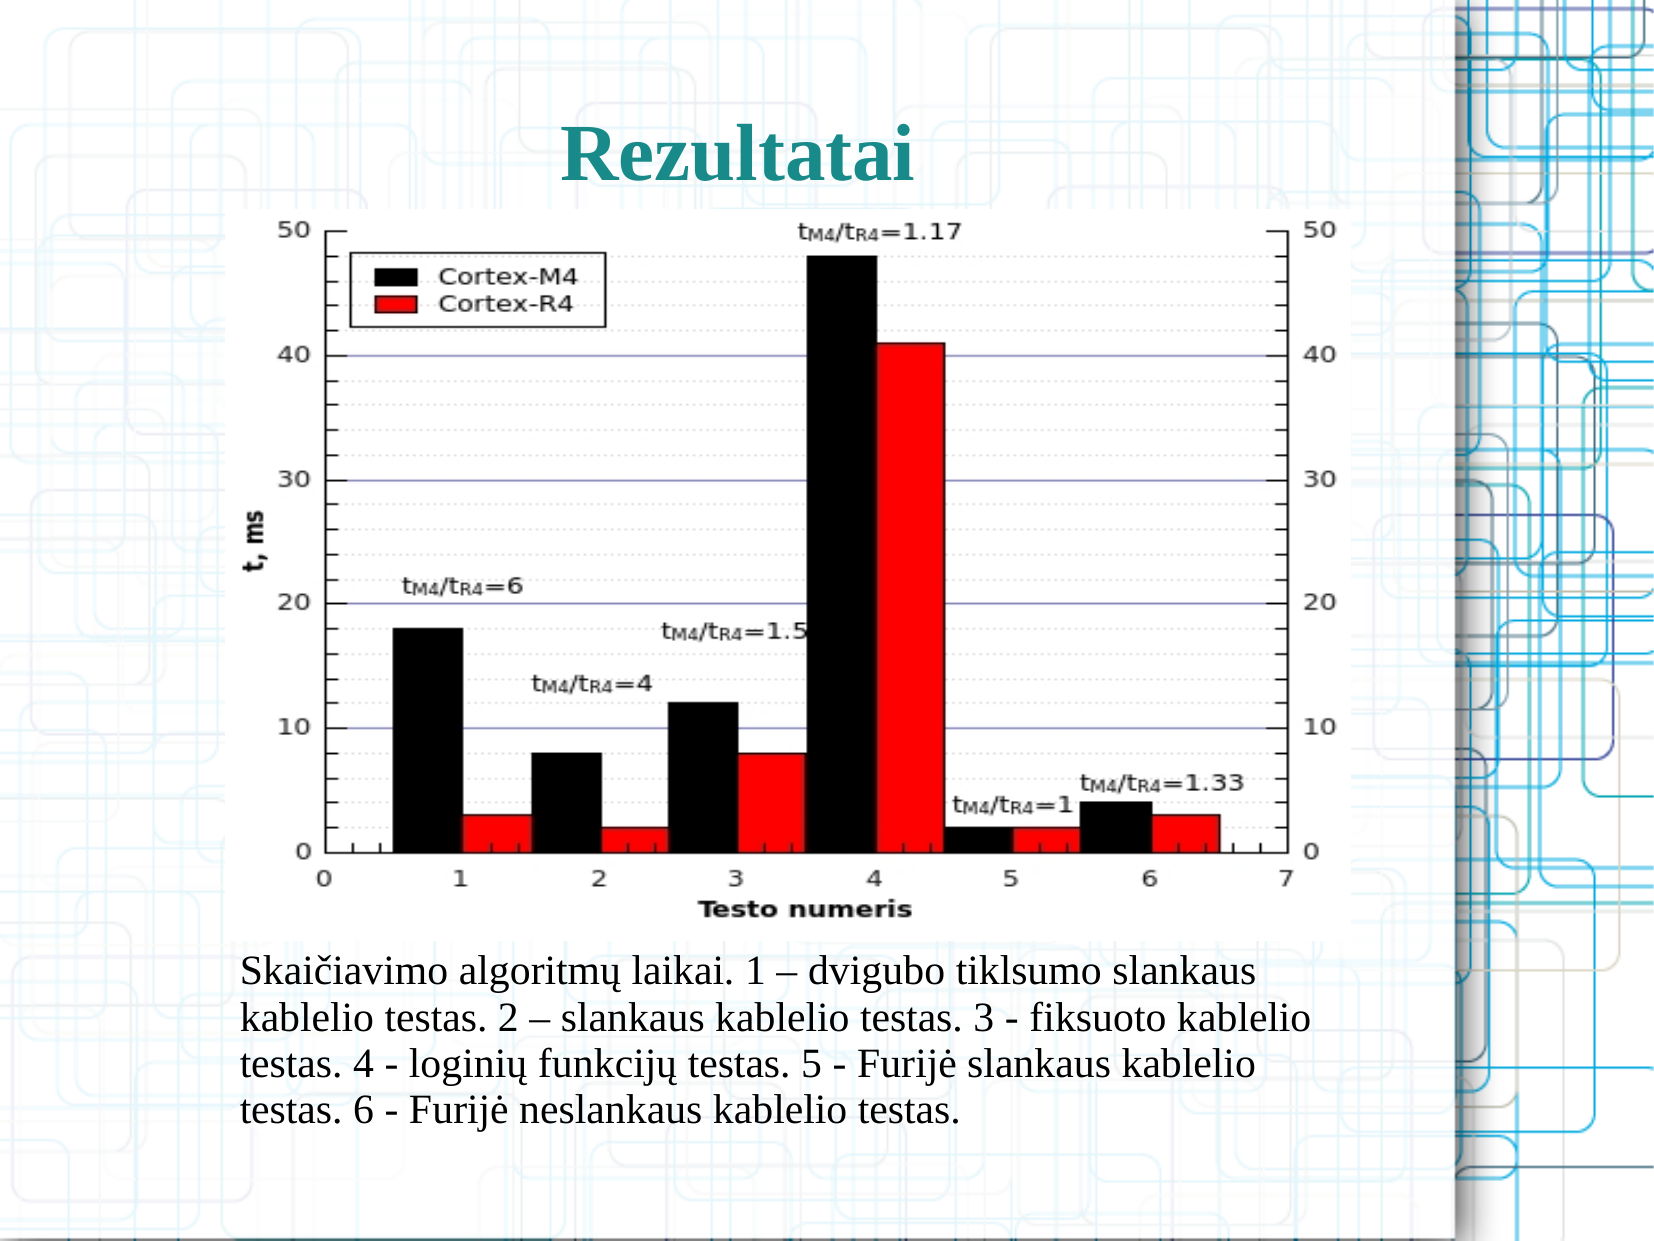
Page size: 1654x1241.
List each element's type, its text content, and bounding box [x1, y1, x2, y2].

picture [0, 0, 1654, 1241]
title Rezultatai [59, 49, 1418, 257]
text_box Skaičiavimo algoritmų laikai. 1 – dvigubo tiklsumo slankaus kablelio testas. 2 – slankaus kablelio testas. 3 - fiksuoto kablelio testas. 4 - loginių funkcijų testas. 5 - Furijė slankaus kablelio testas. 6 - Furijė neslankaus kablelio testas. [225, 941, 1351, 1141]
